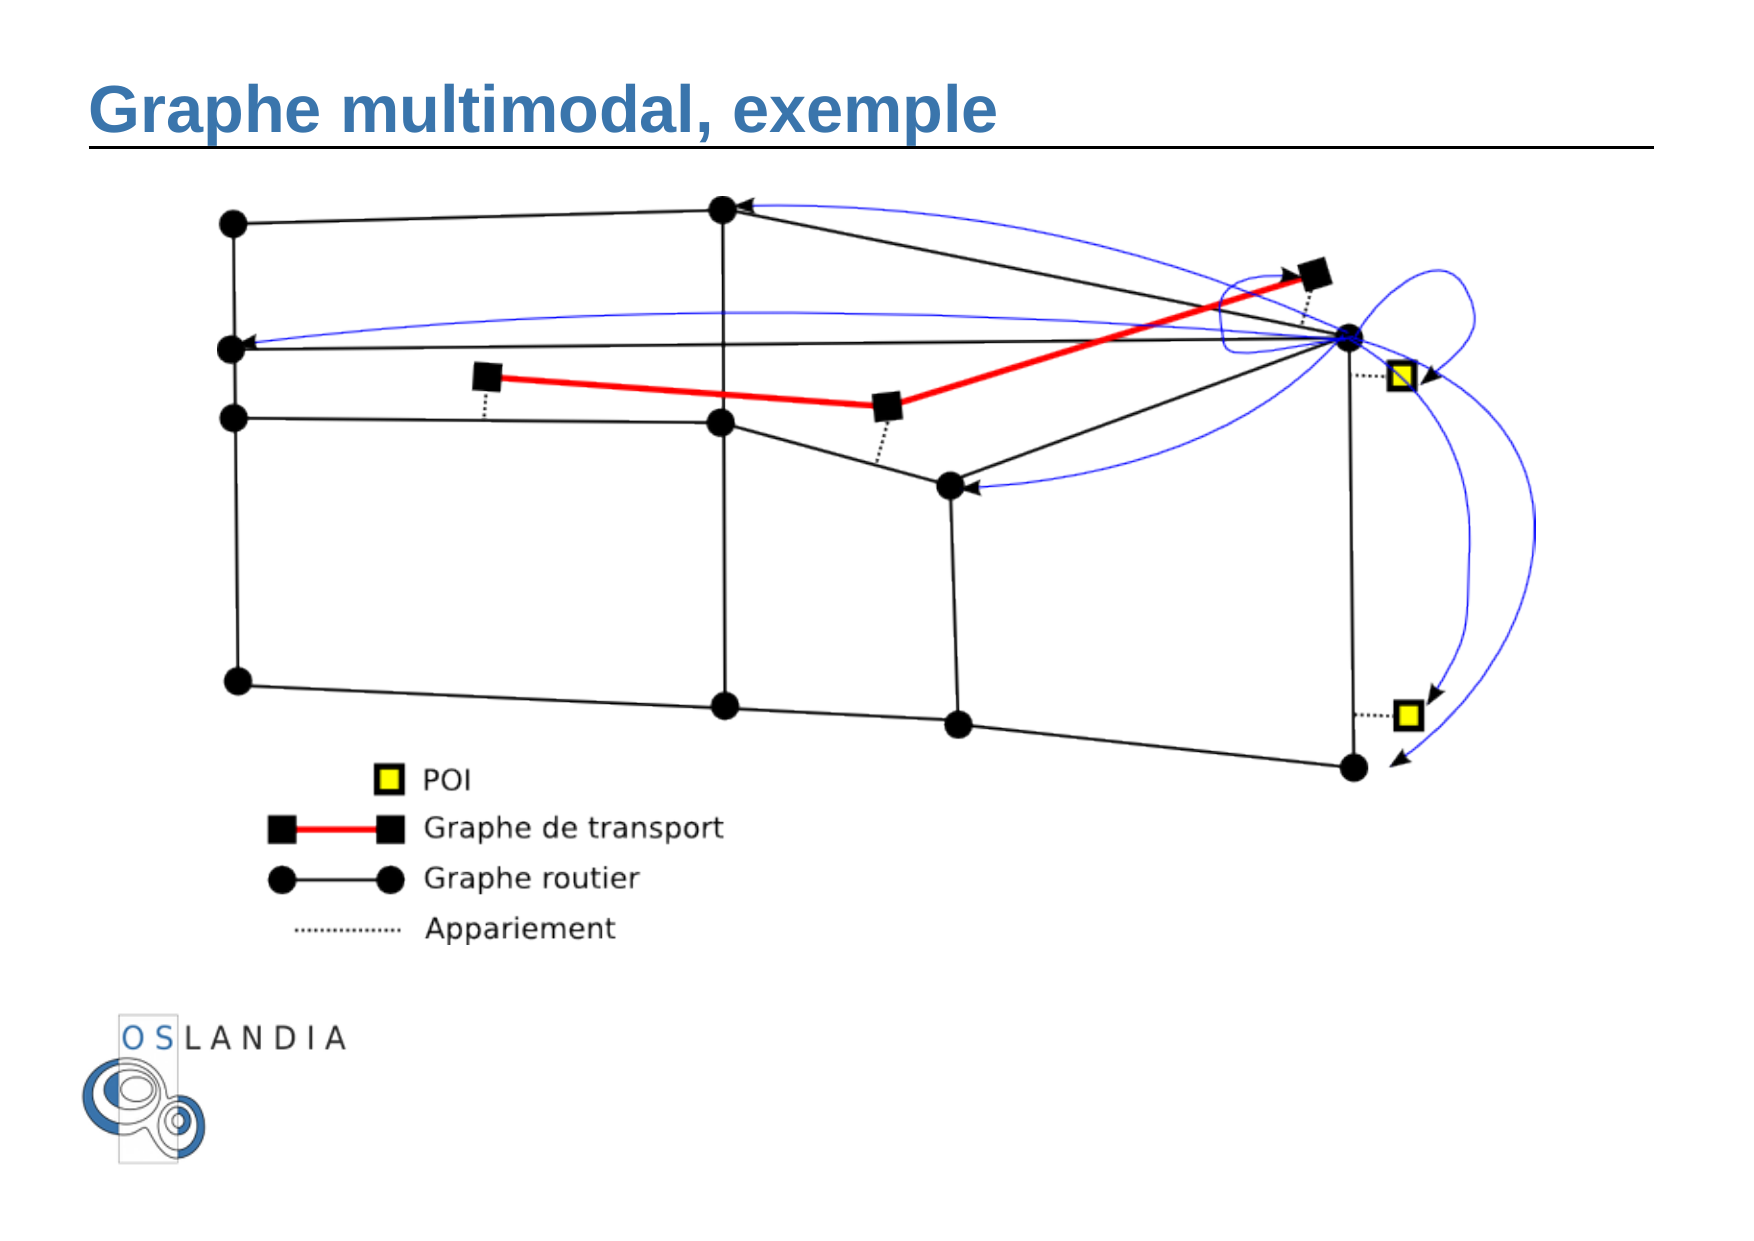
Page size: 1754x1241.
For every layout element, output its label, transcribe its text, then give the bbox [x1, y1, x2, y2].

title Graphe multimodal, exemple [88, 72, 1707, 148]
picture [217, 196, 1536, 945]
picture [76, 1003, 355, 1174]
